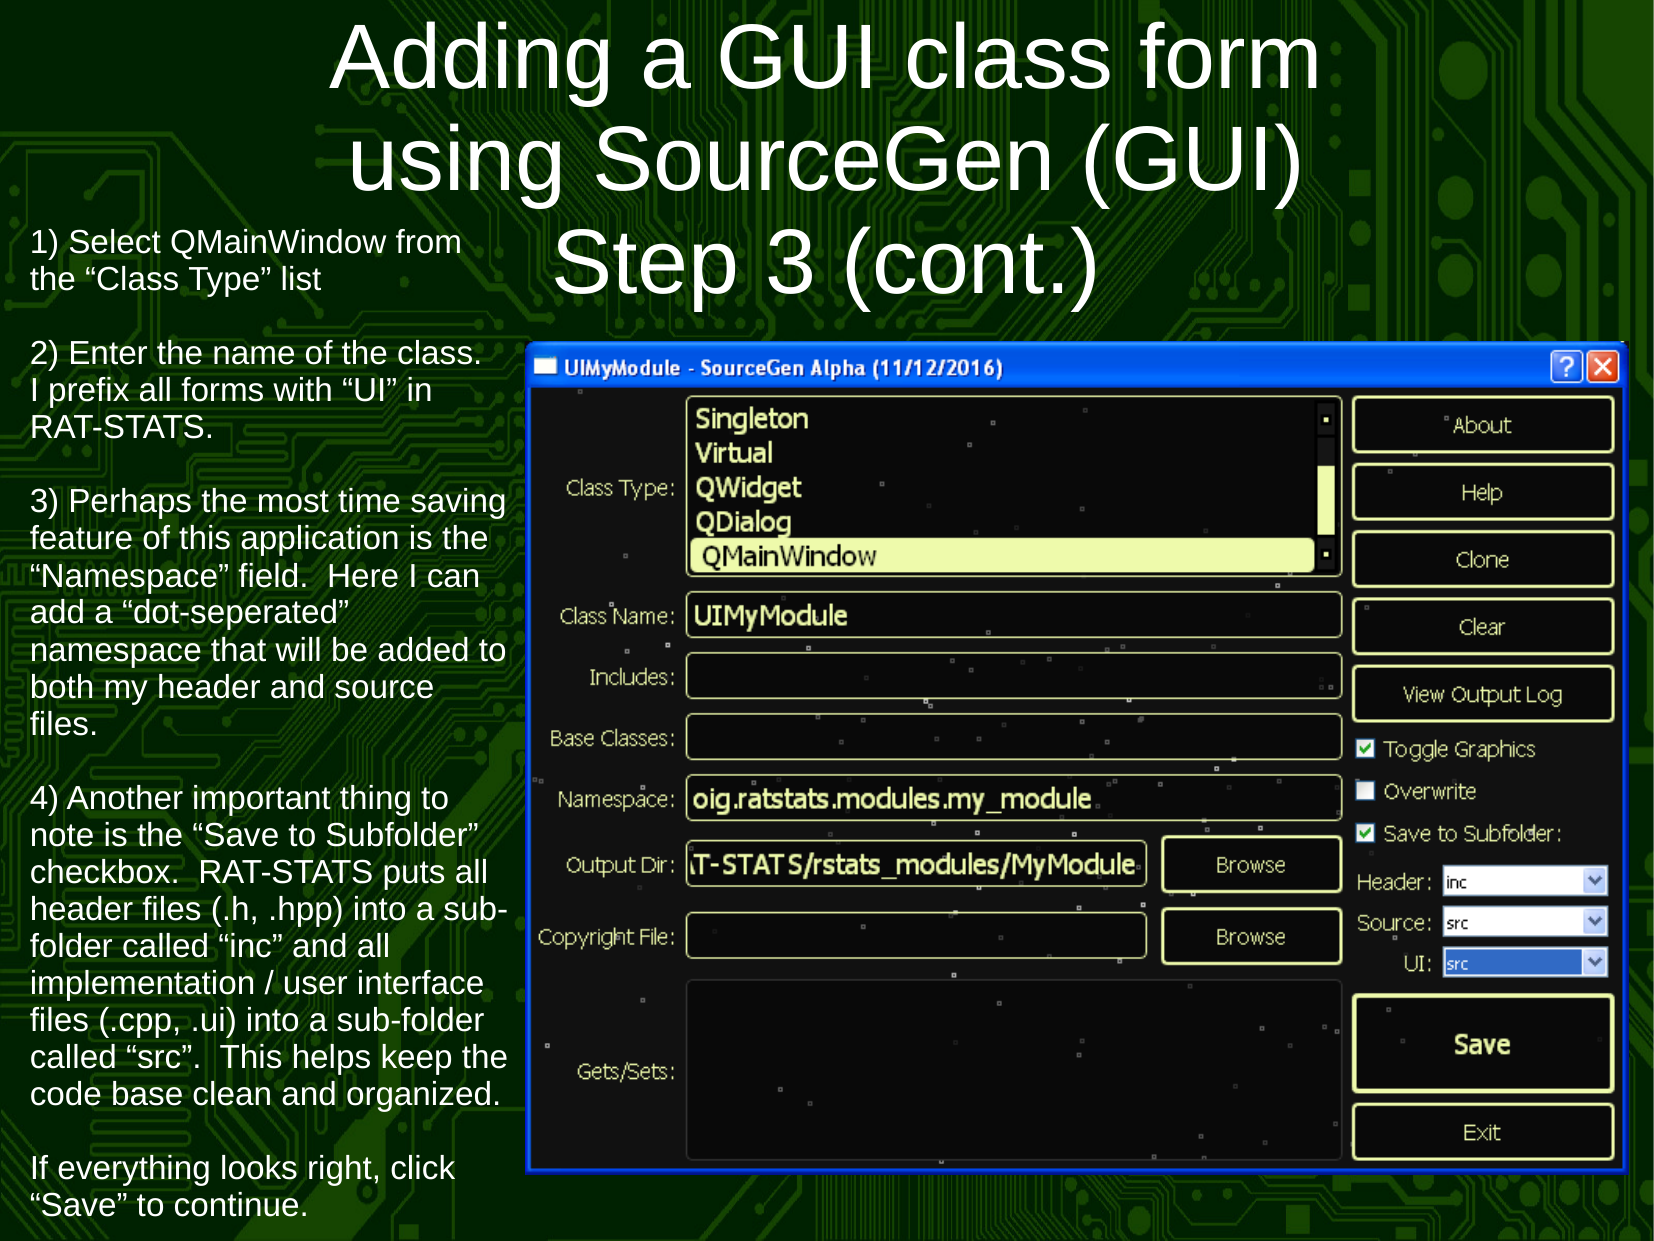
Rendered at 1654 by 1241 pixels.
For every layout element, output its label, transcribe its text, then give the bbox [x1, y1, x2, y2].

picture [0, 0, 1654, 1241]
title Adding a GUI class form using SourceGen (GUI) Step 3 (cont.) [82, 5, 1571, 313]
text_box 1) Select QMainWindow from the “Class Type” list 2) Enter the name of the class. I prefix all forms with “UI” in RAT-STATS. 3) Perhaps the most time saving feature of this application is the “Namespace” field. Here I can add a “dot-seperated” namespace that will be added to both my header and source files. 4) Another important thing to note is the “Save to Subfolder” checkbox. RAT-STATS puts all header files (.h, .hpp) into a sub-folder called “inc” and all implementation / user interface files (.cpp, .ui) into a sub-folder called “src”. This helps keep the code base clean and organized. If everything looks right, click “Save” to continue. [15, 216, 526, 1231]
